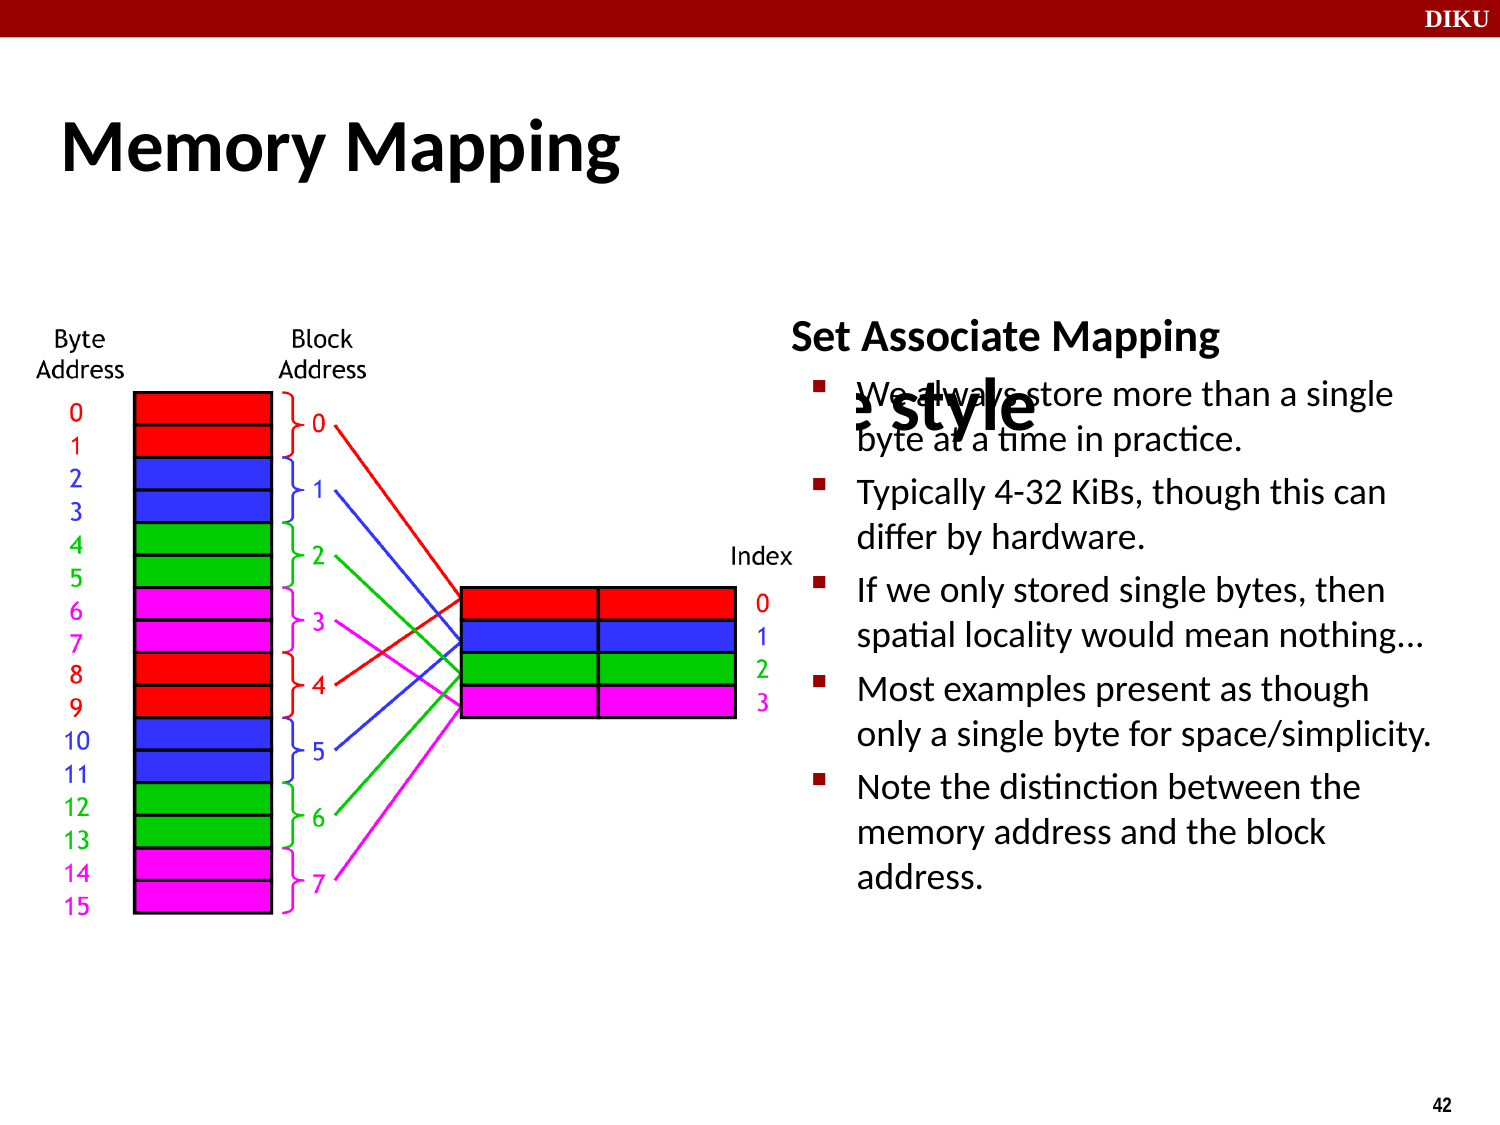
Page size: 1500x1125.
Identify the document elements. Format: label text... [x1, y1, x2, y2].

text_box Set Associate Mapping We always store more than a single byte at a time in practice. Typically 4-32 KiBs, though this can differ by hardware. If we only stored single bytes, then spatial locality would mean nothing... Most examples present as though only a single byte for space/simplicity. Note the distinction between the memory address and the block address. [719, 298, 1450, 991]
picture [9, 311, 719, 946]
text_box Memory Mapping [45, 76, 1405, 206]
